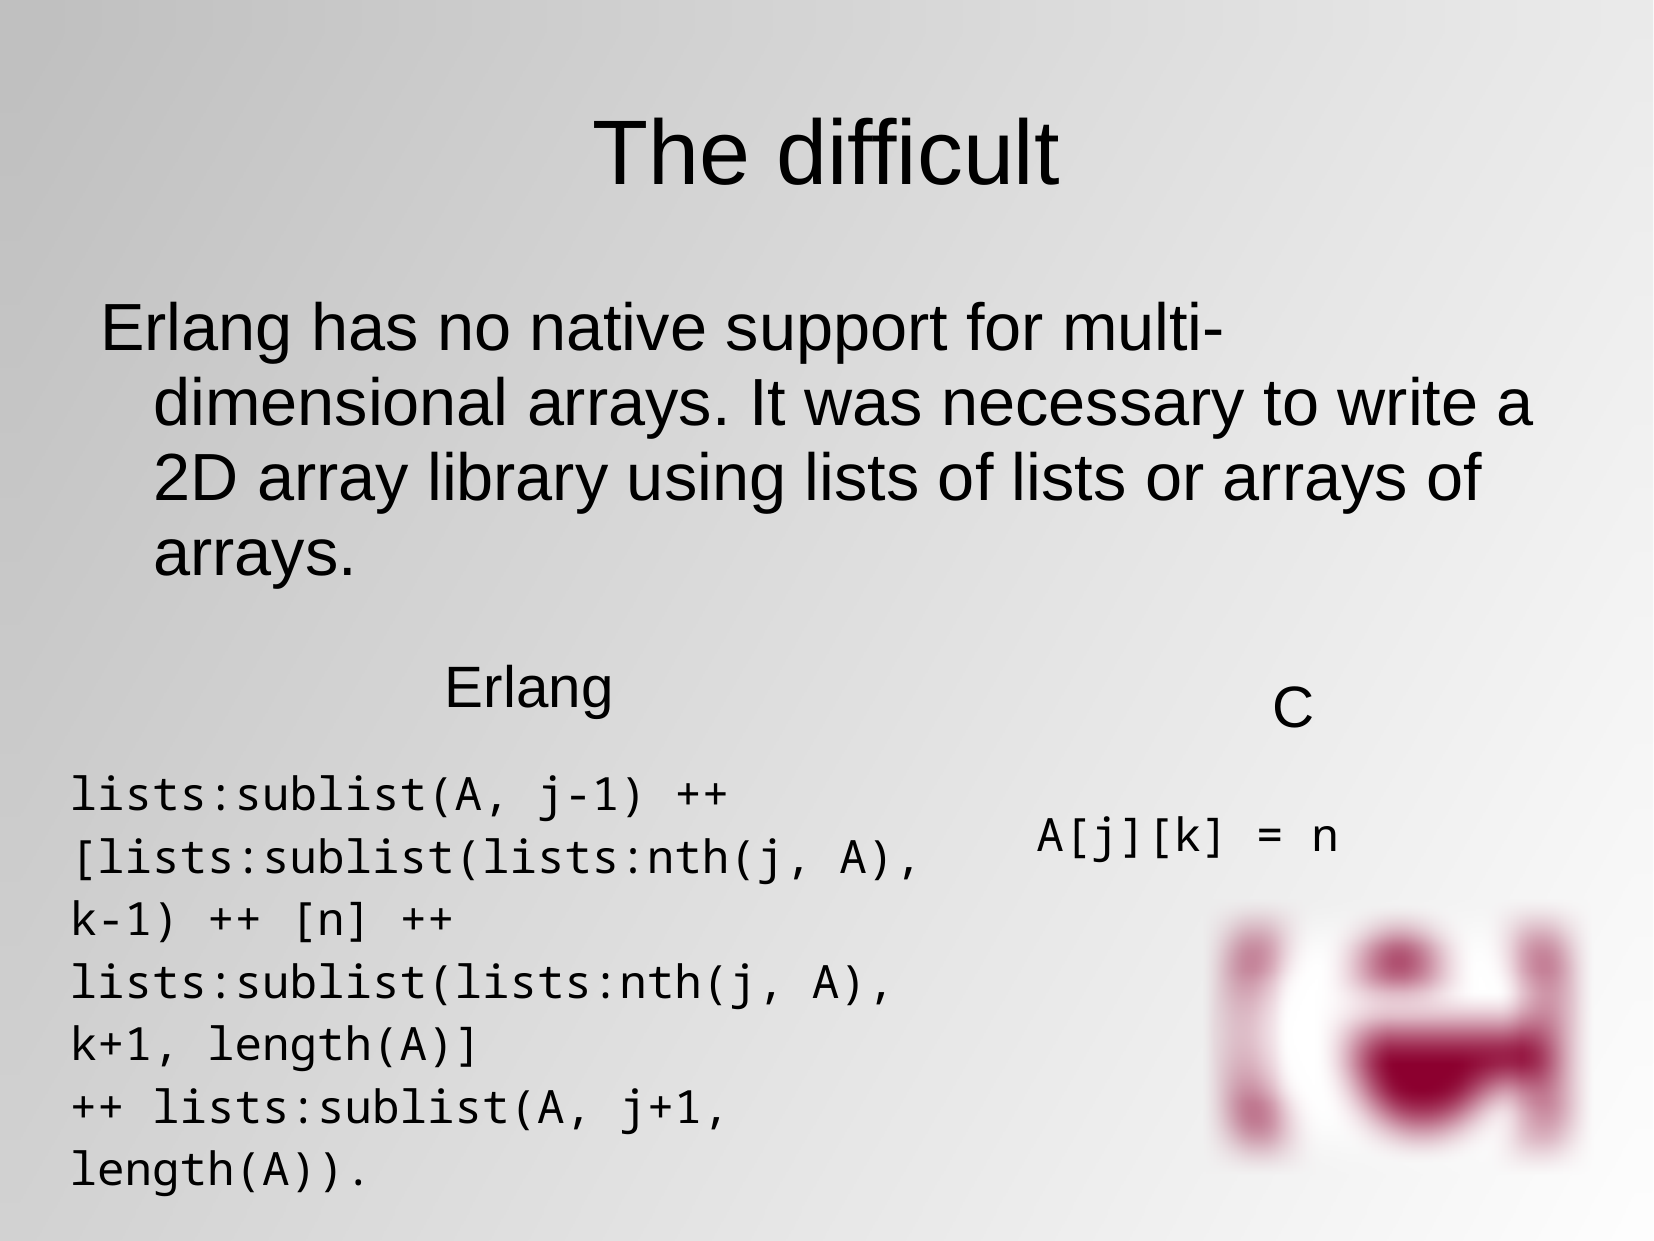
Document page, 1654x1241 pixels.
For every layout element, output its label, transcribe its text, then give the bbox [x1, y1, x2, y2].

picture [0, 0, 1654, 1241]
list Erlang has no native support for multi-dimensional arrays. It was necessary to write a 2D array library using lists of lists or arrays of arrays. [82, 290, 1571, 621]
text_box Erlang lists:sublist(A, j-1) ++ [lists:sublist(lists:nth(j, A), k-1) ++ [n] ++ lists:sublist(lists:nth(j, A), k+1, length(A)] ++ lists:sublist(A, j+1, length(A)). [54, 647, 1004, 1142]
title The difficult [82, 56, 1571, 250]
text_box C A[j][k] = n [1021, 667, 1565, 854]
